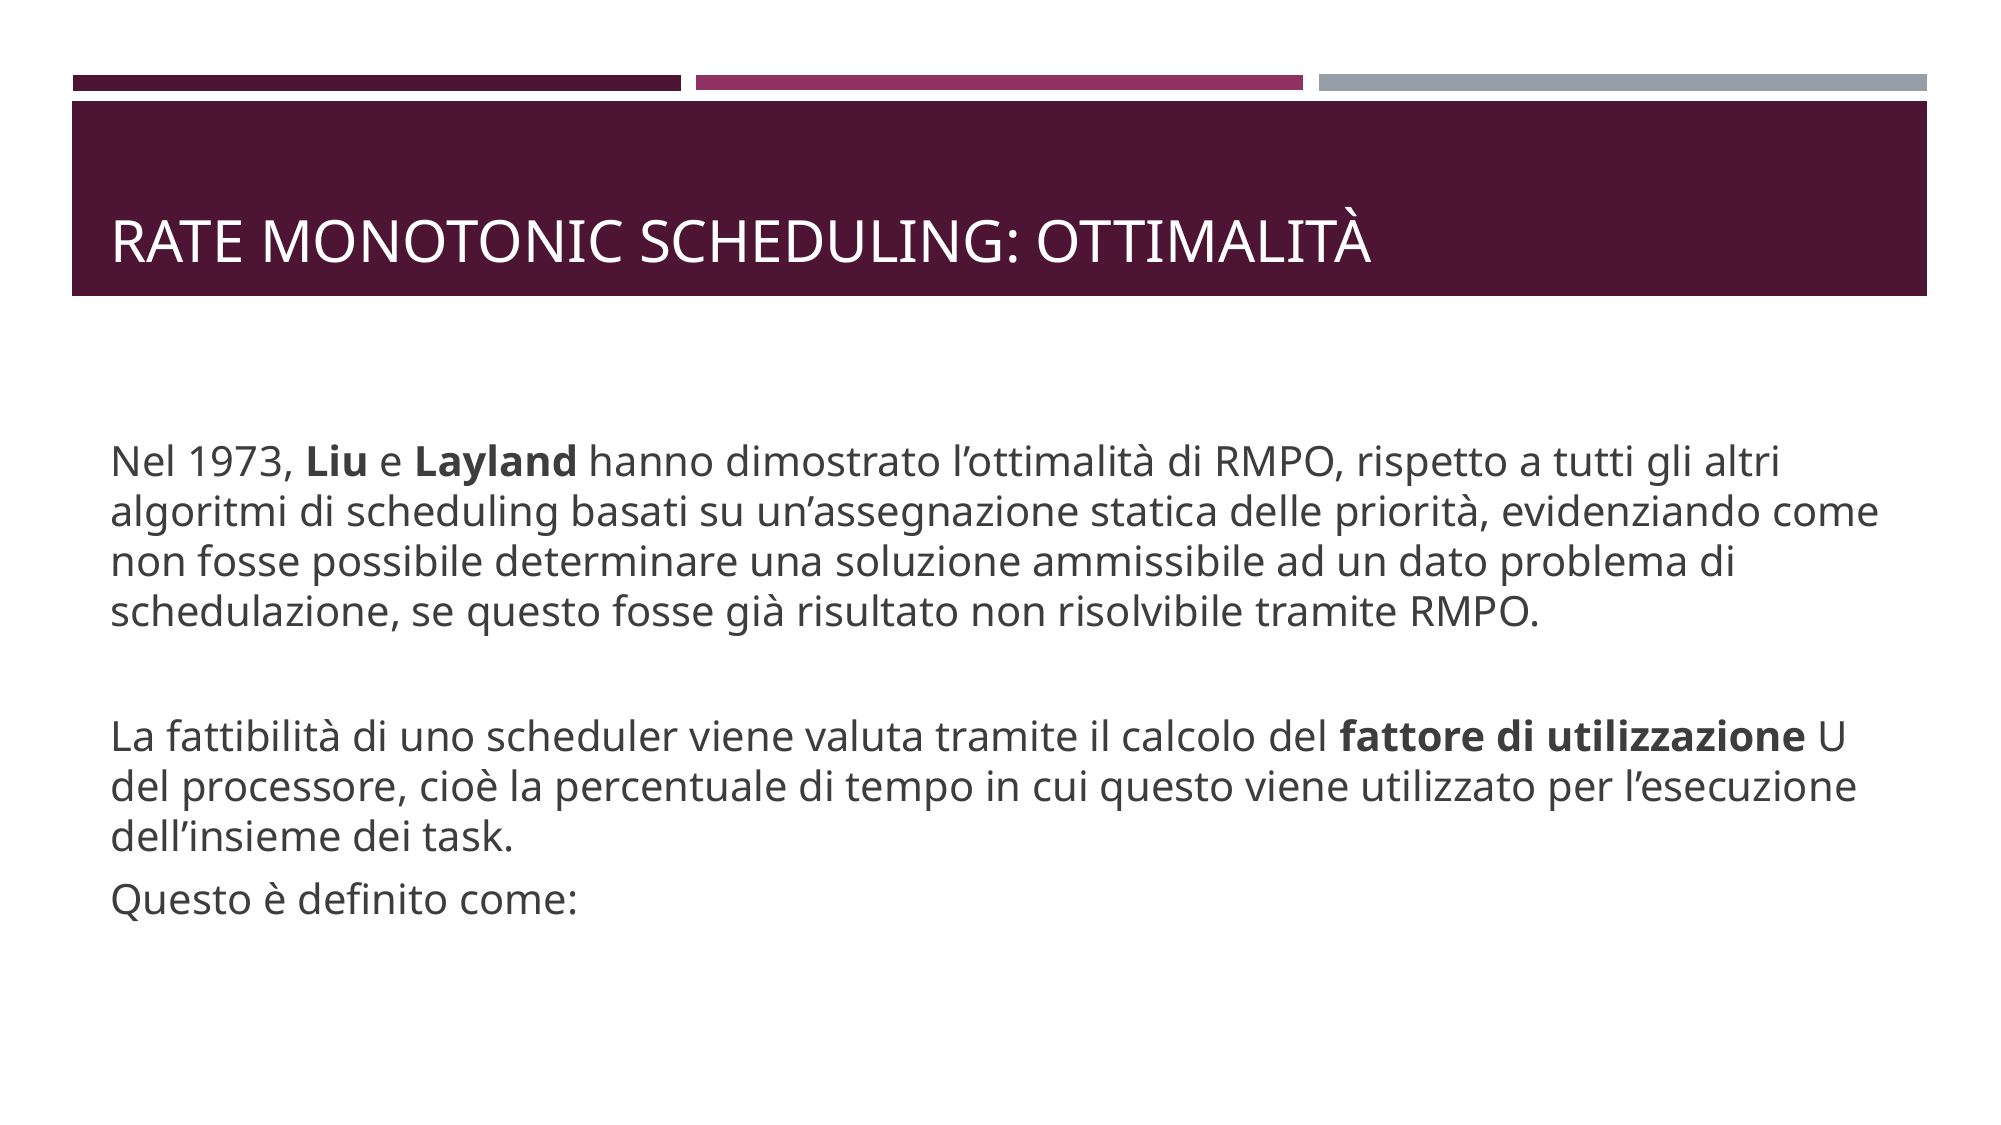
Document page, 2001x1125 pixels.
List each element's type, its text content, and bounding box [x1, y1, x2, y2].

title Rate monotonic scheduling: ottimalità [95, 115, 1905, 282]
list Nel 1973, Liu e Layland hanno dimostrato l’ottimalità di RMPO, rispetto a tutti gli altri algoritmi di scheduling basati su un’assegnazione statica delle priorità, evidenziando come non fosse possibile determinare una soluzione ammissibile ad un dato problema di schedulazione, se questo fosse già risultato non risolvibile tramite RMPO. La fattibilità di uno scheduler viene valuta tramite il calcolo del fattore di utilizzazione U del processore, cioè la percentuale di tempo in cui questo viene utilizzato per l’esecuzione dell’insieme dei task. Questo è definito come: [95, 348, 1905, 1071]
